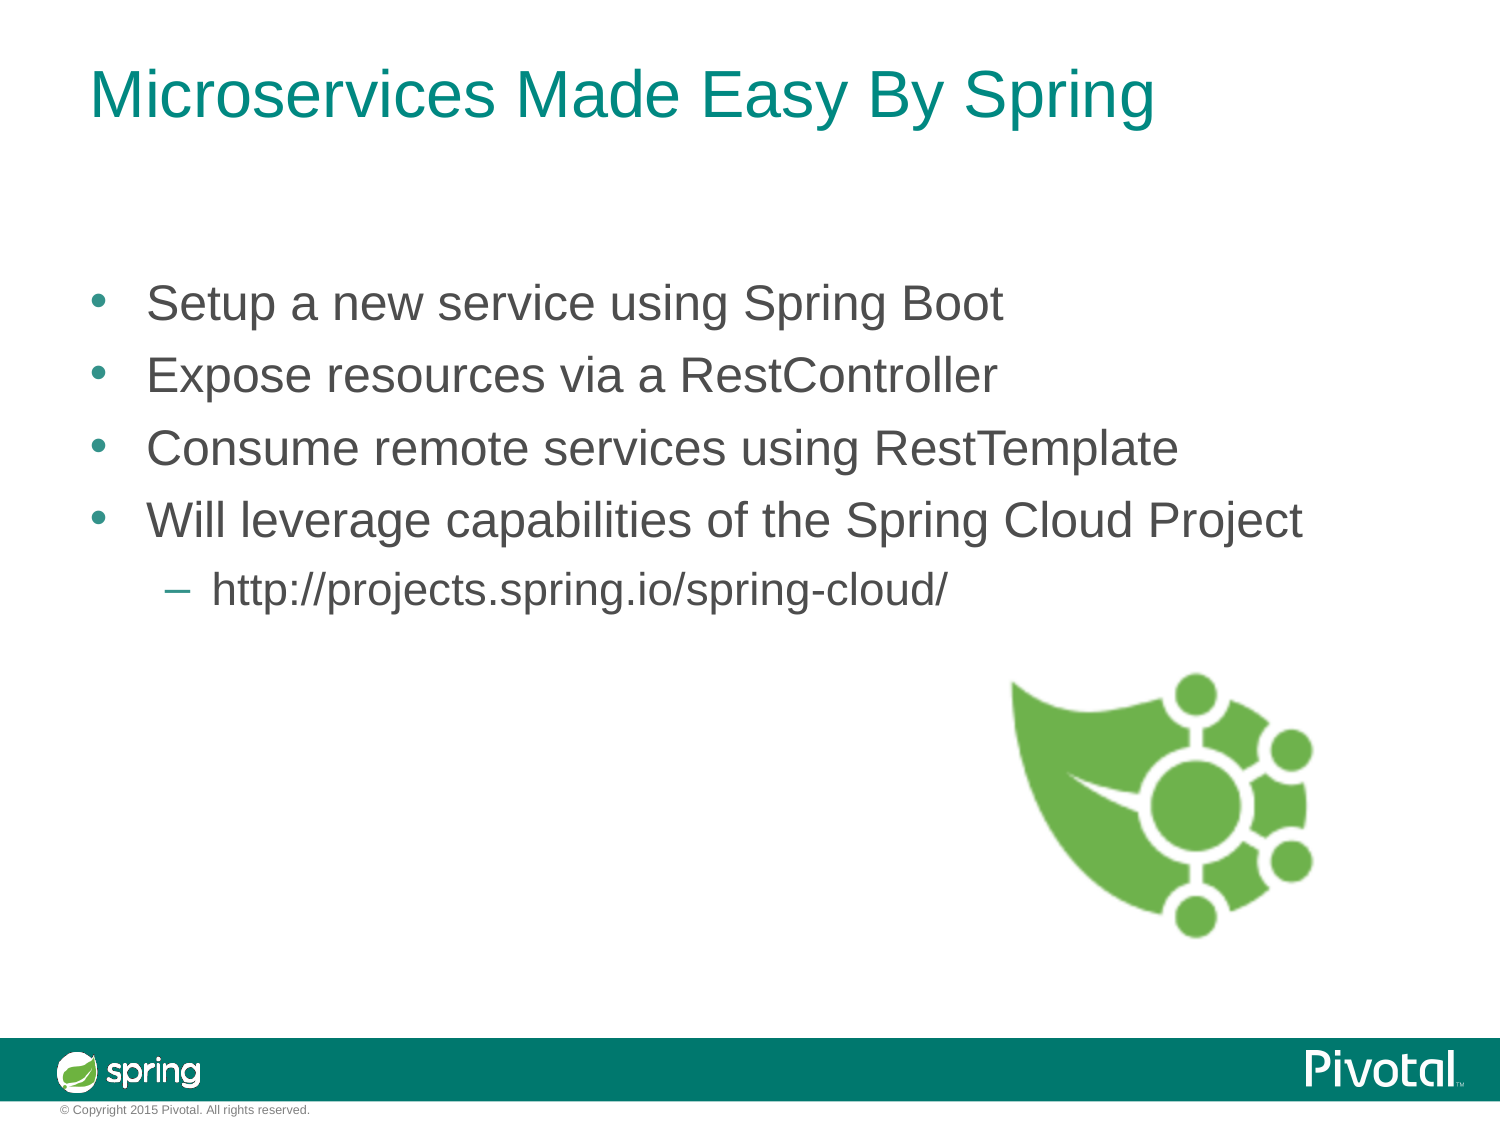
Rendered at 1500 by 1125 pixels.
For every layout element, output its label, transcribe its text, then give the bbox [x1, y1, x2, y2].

picture [1306, 1050, 1464, 1087]
picture [32, 1041, 210, 1103]
title Microservices Made Easy By Spring [75, 37, 1426, 225]
picture [915, 623, 1426, 1013]
list Setup a new service using Spring Boot Expose resources via a RestController Consume remote services using RestTemplate Will leverage capabilities of the Spring Cloud Project http://projects.spring.io/spring-cloud/ [75, 262, 1426, 1013]
